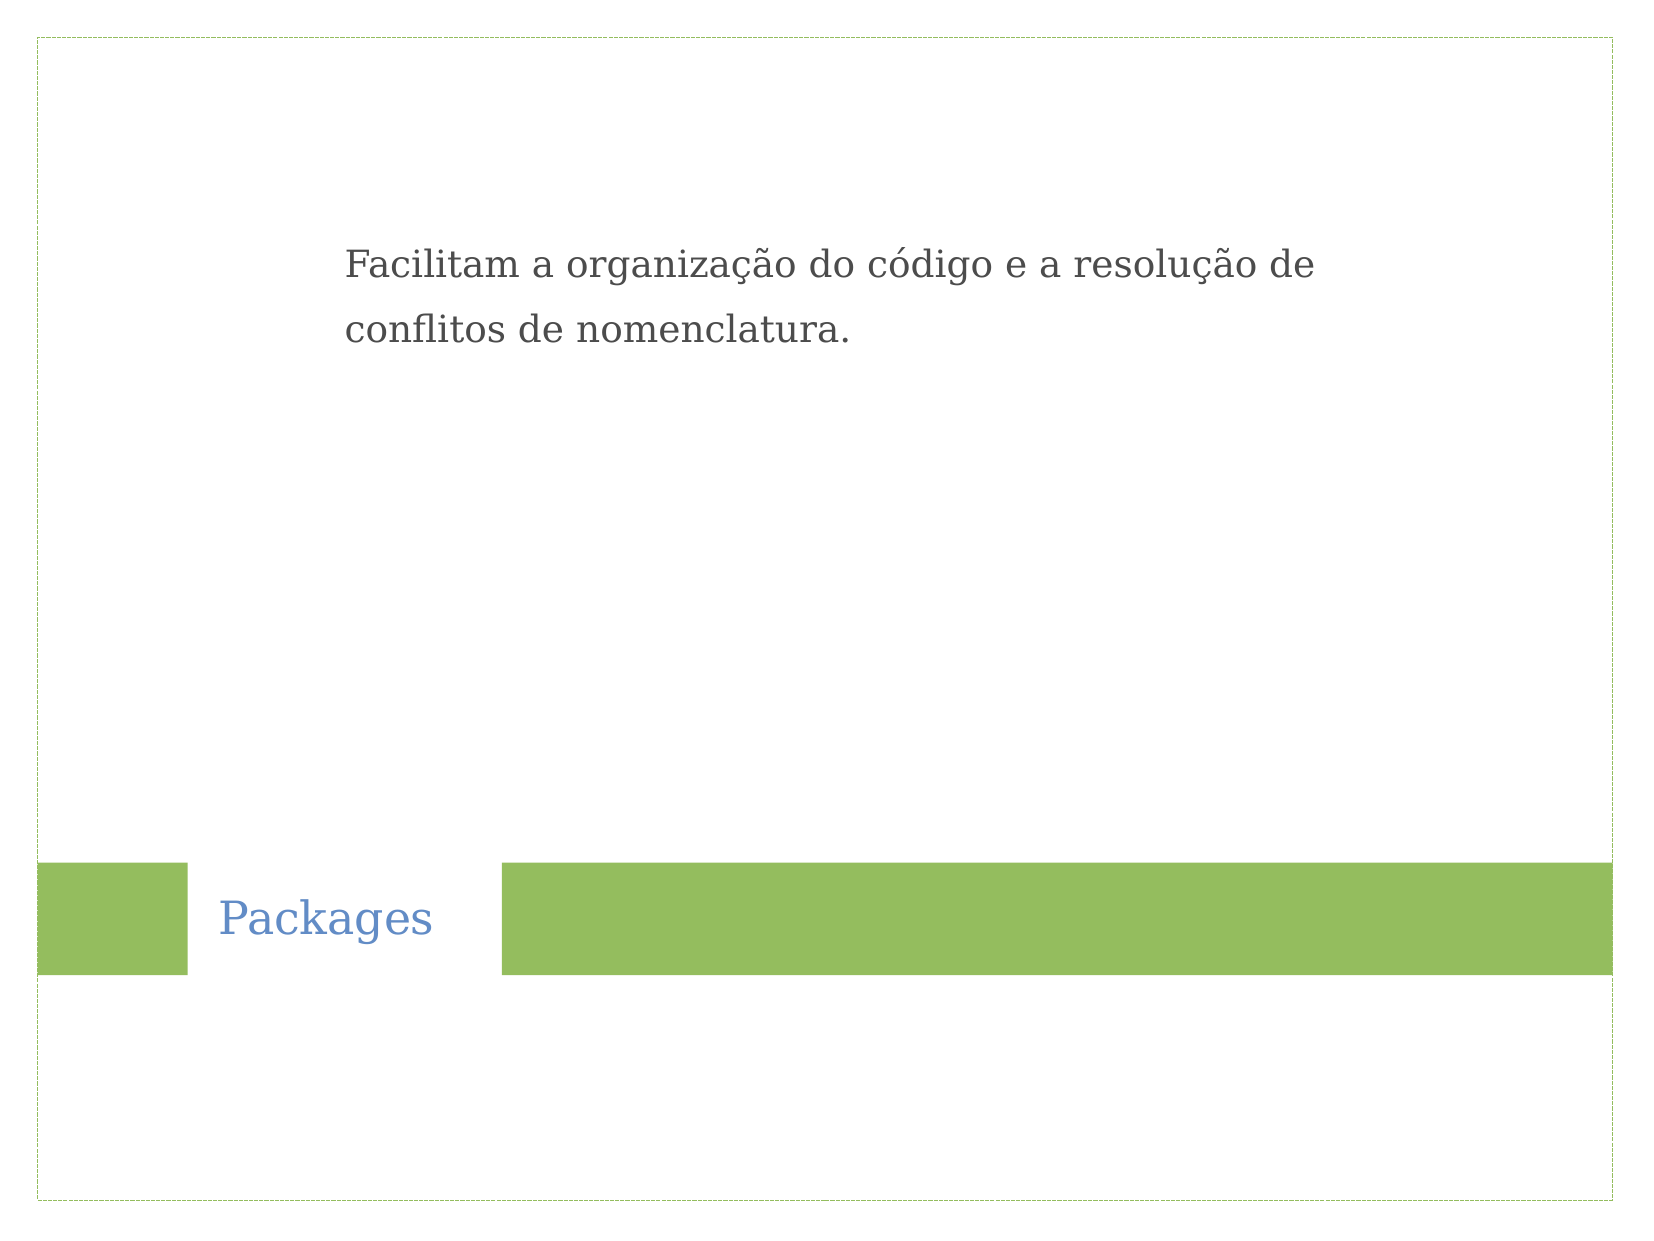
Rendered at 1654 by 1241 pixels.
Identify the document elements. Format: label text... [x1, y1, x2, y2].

text_box [37, 862, 188, 976]
text_box Packages [203, 884, 450, 953]
text_box [501, 862, 1613, 976]
text_box Facilitam a organização do código e a resolução de conflitos de nomenclatura. [329, 213, 1418, 739]
